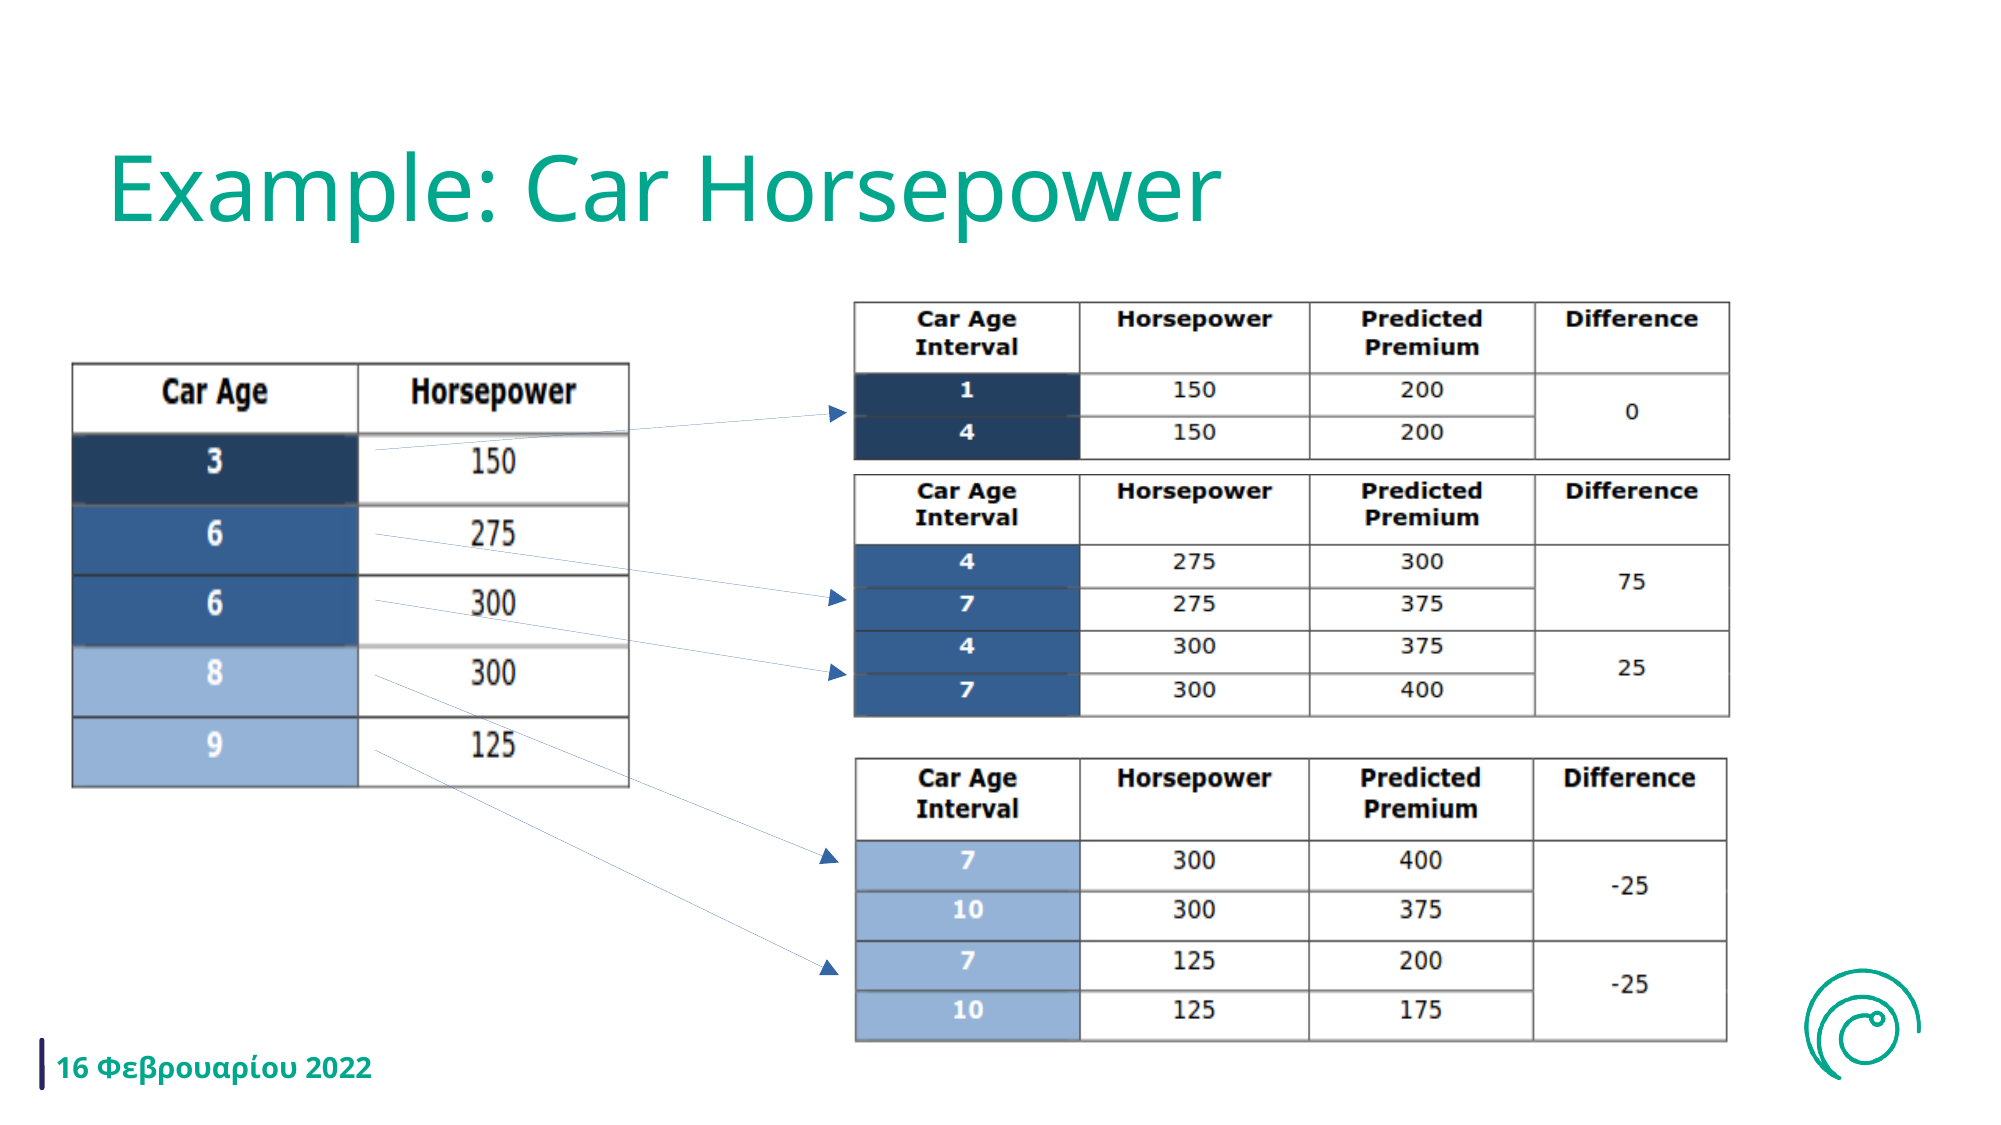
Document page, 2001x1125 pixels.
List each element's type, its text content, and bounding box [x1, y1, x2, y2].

picture [37, 353, 660, 826]
picture [1804, 968, 1921, 1080]
picture [846, 474, 1746, 732]
picture [846, 294, 1732, 462]
title Example: Car Horsepower [91, 82, 1876, 300]
picture [838, 749, 1734, 1051]
